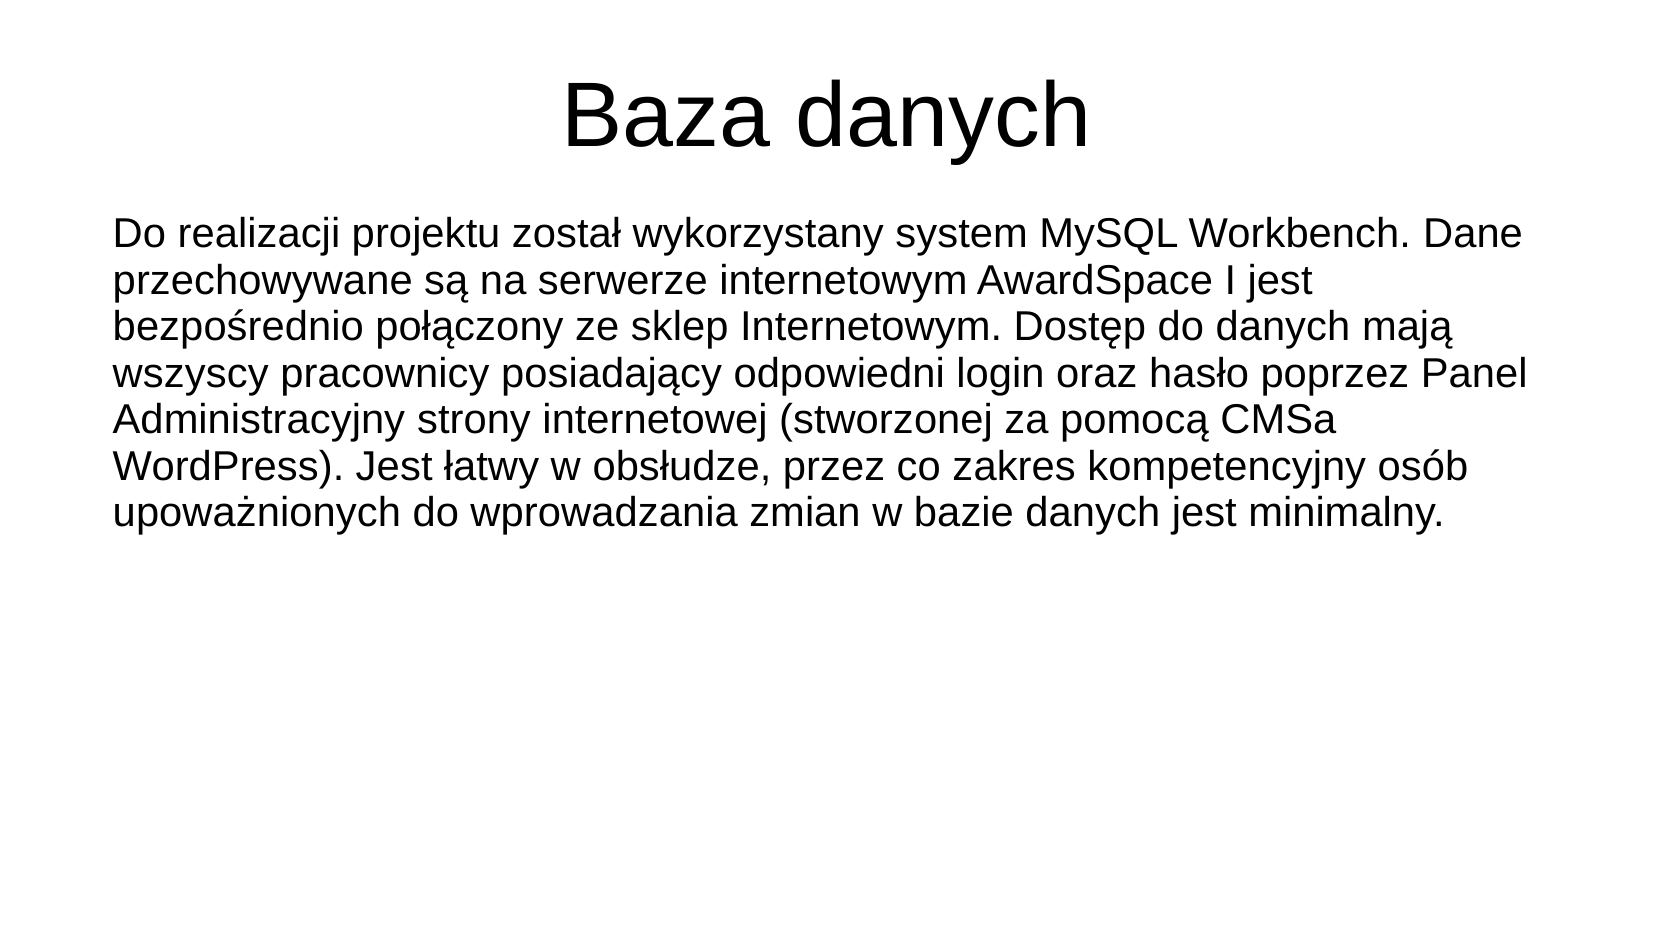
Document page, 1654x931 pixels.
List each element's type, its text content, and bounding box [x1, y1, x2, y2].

list Do realizacji projektu został wykorzystany system MySQL Workbench. Dane przechowywane są na serwerze internetowym AwardSpace I jest bezpośrednio połączony ze sklep Internetowym. Dostęp do danych mają wszyscy pracownicy posiadający odpowiedni login oraz hasło poprzez Panel Administracyjny strony internetowej (stworzonej za pomocą CMSa WordPress). Jest łatwy w obsłudze, przez co zakres kompetencyjny osób upoważnionych do wprowadzania zmian w bazie danych jest minimalny. [41, 210, 1531, 750]
title Baza danych [82, 37, 1571, 193]
